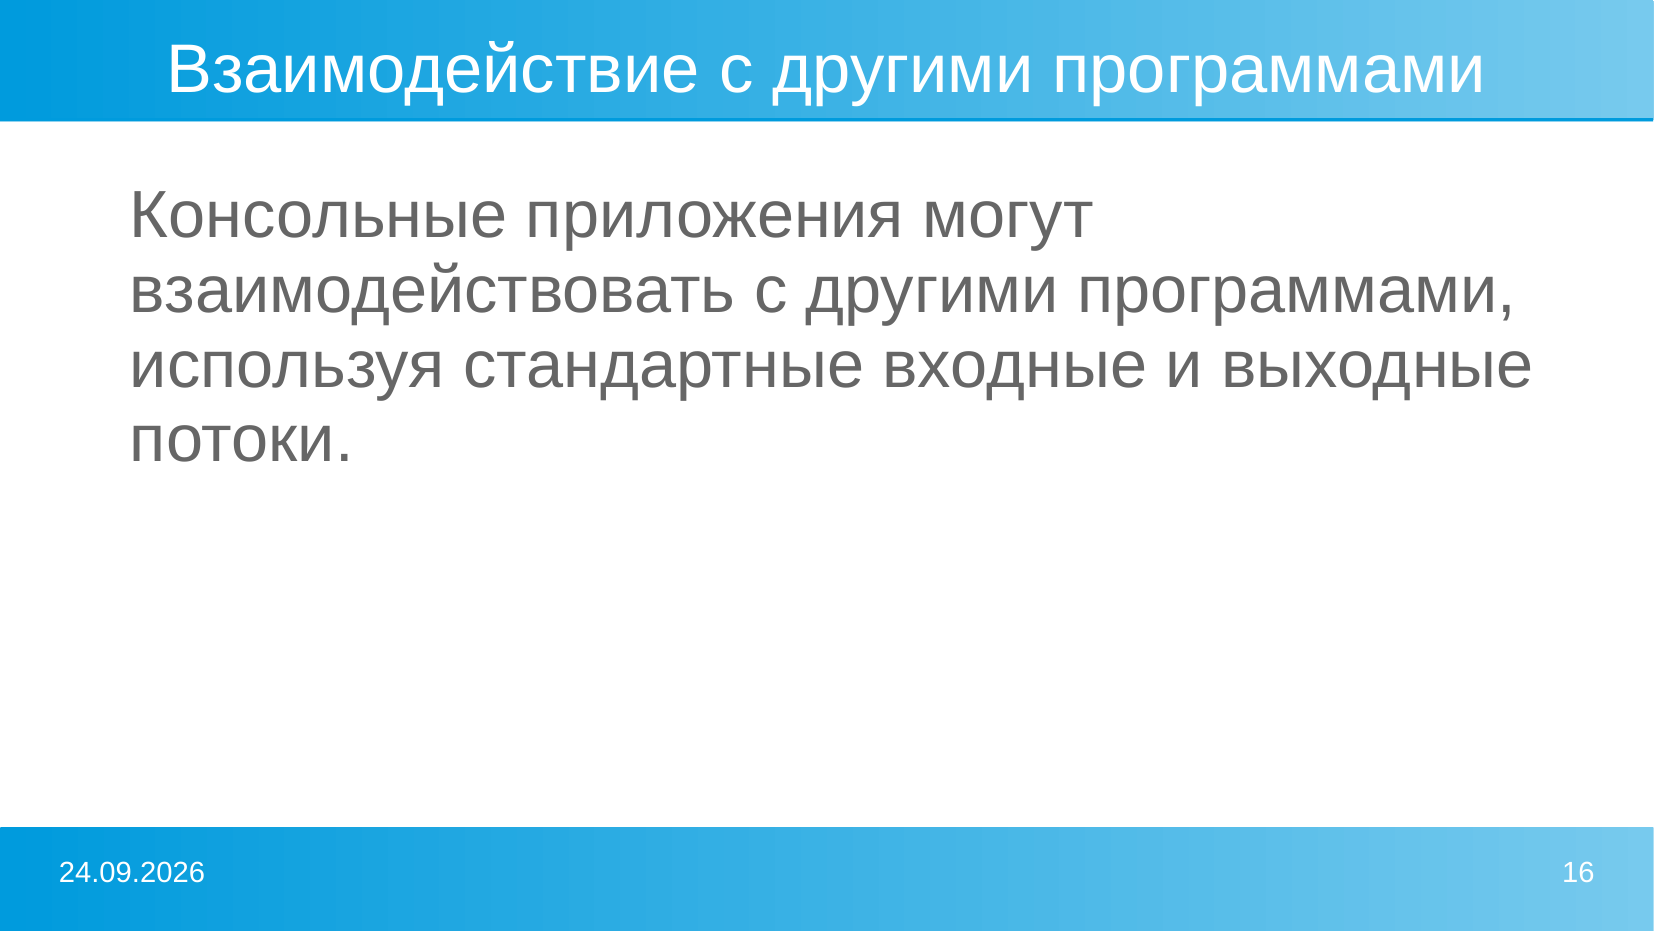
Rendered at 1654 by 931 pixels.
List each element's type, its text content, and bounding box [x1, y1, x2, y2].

title Взаимодействие с другими программами [59, 29, 1595, 108]
list Консольные приложения могут взаимодействовать с другими программами, используя стандартные входные и выходные потоки. [59, 177, 1595, 768]
